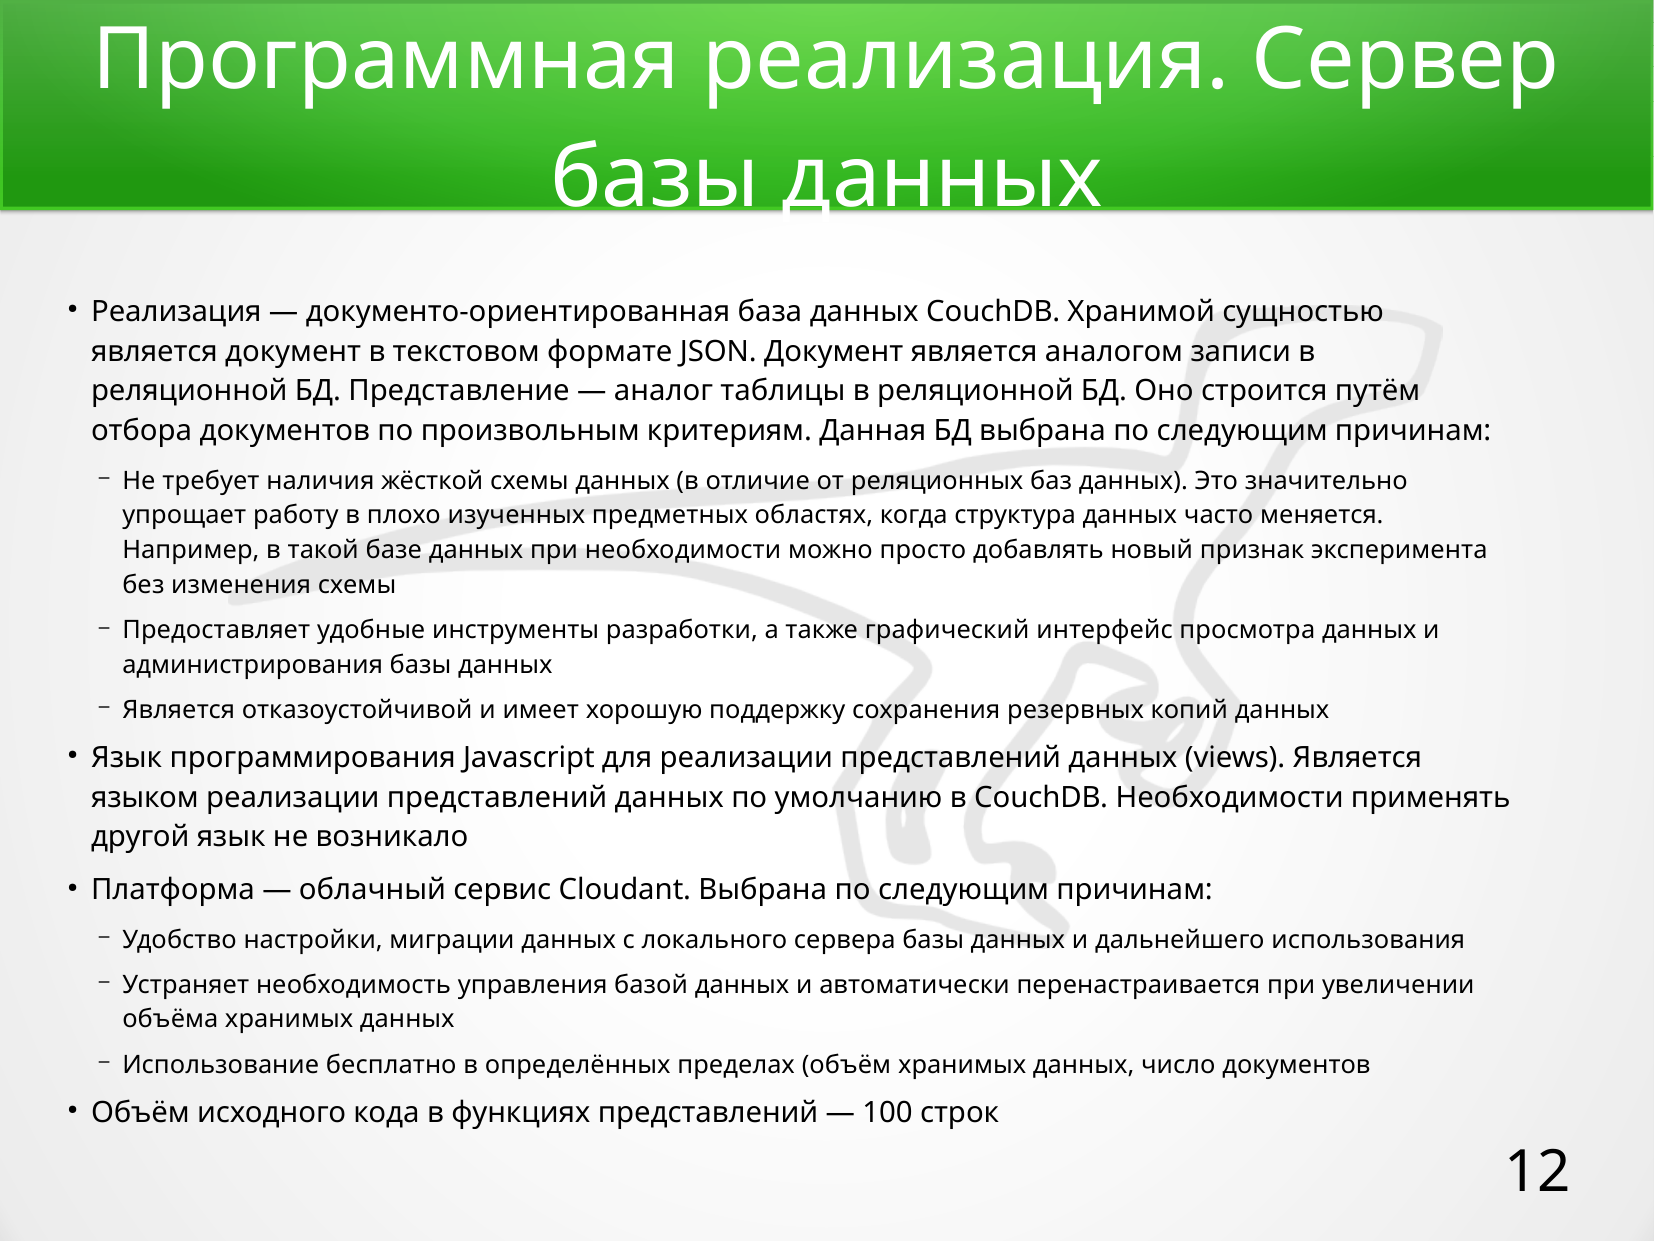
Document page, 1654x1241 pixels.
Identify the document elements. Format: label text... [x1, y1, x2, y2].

list Реализация — документо-ориентированная база данных CouchDB. Хранимой сущностью является документ в текстовом формате JSON. Документ является аналогом записи в реляционной БД. Представление — аналог таблицы в реляционной БД. Оно строится путём отбора документов по произвольным критериям. Данная БД выбрана по следующим причинам: Не требует наличия жёсткой схемы данных (в отличие от реляционных баз данных). Это значительно упрощает работу в плохо изученных предметных областях, когда структура данных часто меняется. Например, в такой базе данных при необходимости можно просто добавлять новый признак эксперимента без изменения схемы Предоставляет удобные инструменты разработки, а также графический интерфейс просмотра данных и администрирования базы данных Является отказоустойчивой и имеет хорошую поддержку сохранения резервных копий данных Язык программирования Javascript для реализации представлений данных (views). Является языком реализации представлений данных по умолчанию в CouchDB. Необходимости применять другой язык не возникало Платформа — облачный сервис Cloudant. Выбрана по следующим причинам: Удобство настройки, миграции данных с локального сервера базы данных и дальнейшего использования Устраняет необходимость управления базой данных и автоматически перенастраивается при увеличении объёма хранимых данных Использование бесплатно в определённых пределах (объём хранимых данных, число документов Объём исходного кода в функциях представлений — 100 строк [59, 290, 1516, 1186]
title Программная реализация. Сервер базы данных [82, 10, 1571, 219]
